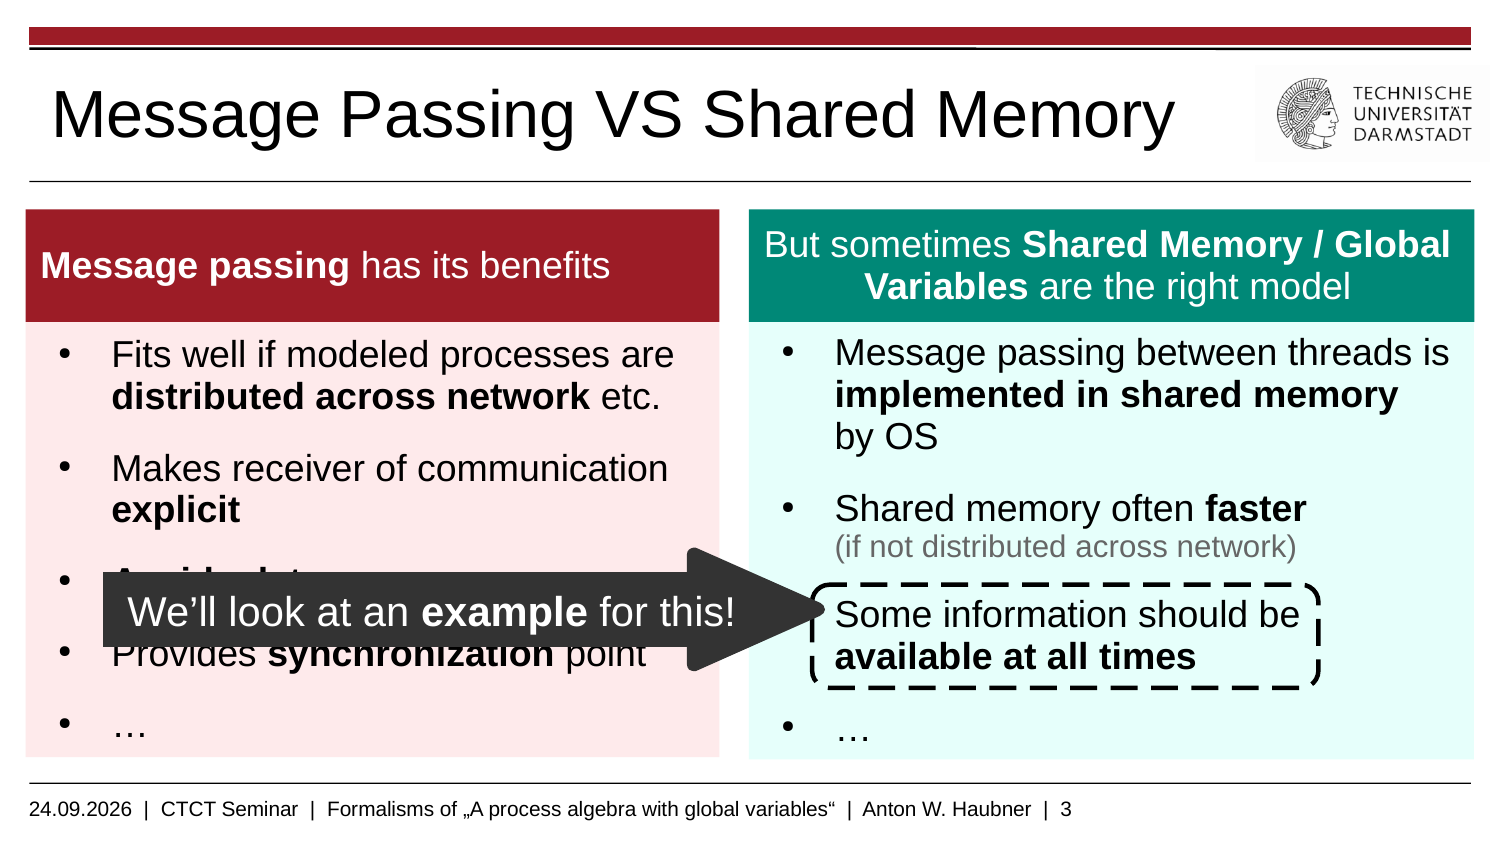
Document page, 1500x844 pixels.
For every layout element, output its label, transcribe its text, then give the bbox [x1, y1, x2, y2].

picture [1255, 65, 1490, 162]
text_box We’ll look at an example for this! [112, 581, 779, 689]
text_box Message passing between threads is implemented in shared memory by OS Shared memory often faster (if not distributed across network) Some information should be available at all times … [748, 322, 1474, 760]
text_box Fits well if modeled processes are distributed across network etc. Makes receiver of communication explicit Avoids data races Provides synchronization point … [25, 322, 720, 758]
title Message Passing VS Shared Memory [29, 63, 1199, 167]
text_box But sometimes Shared Memory / Global Variables are the right model [748, 209, 1475, 322]
text_box Message passing has its benefits [25, 209, 720, 322]
